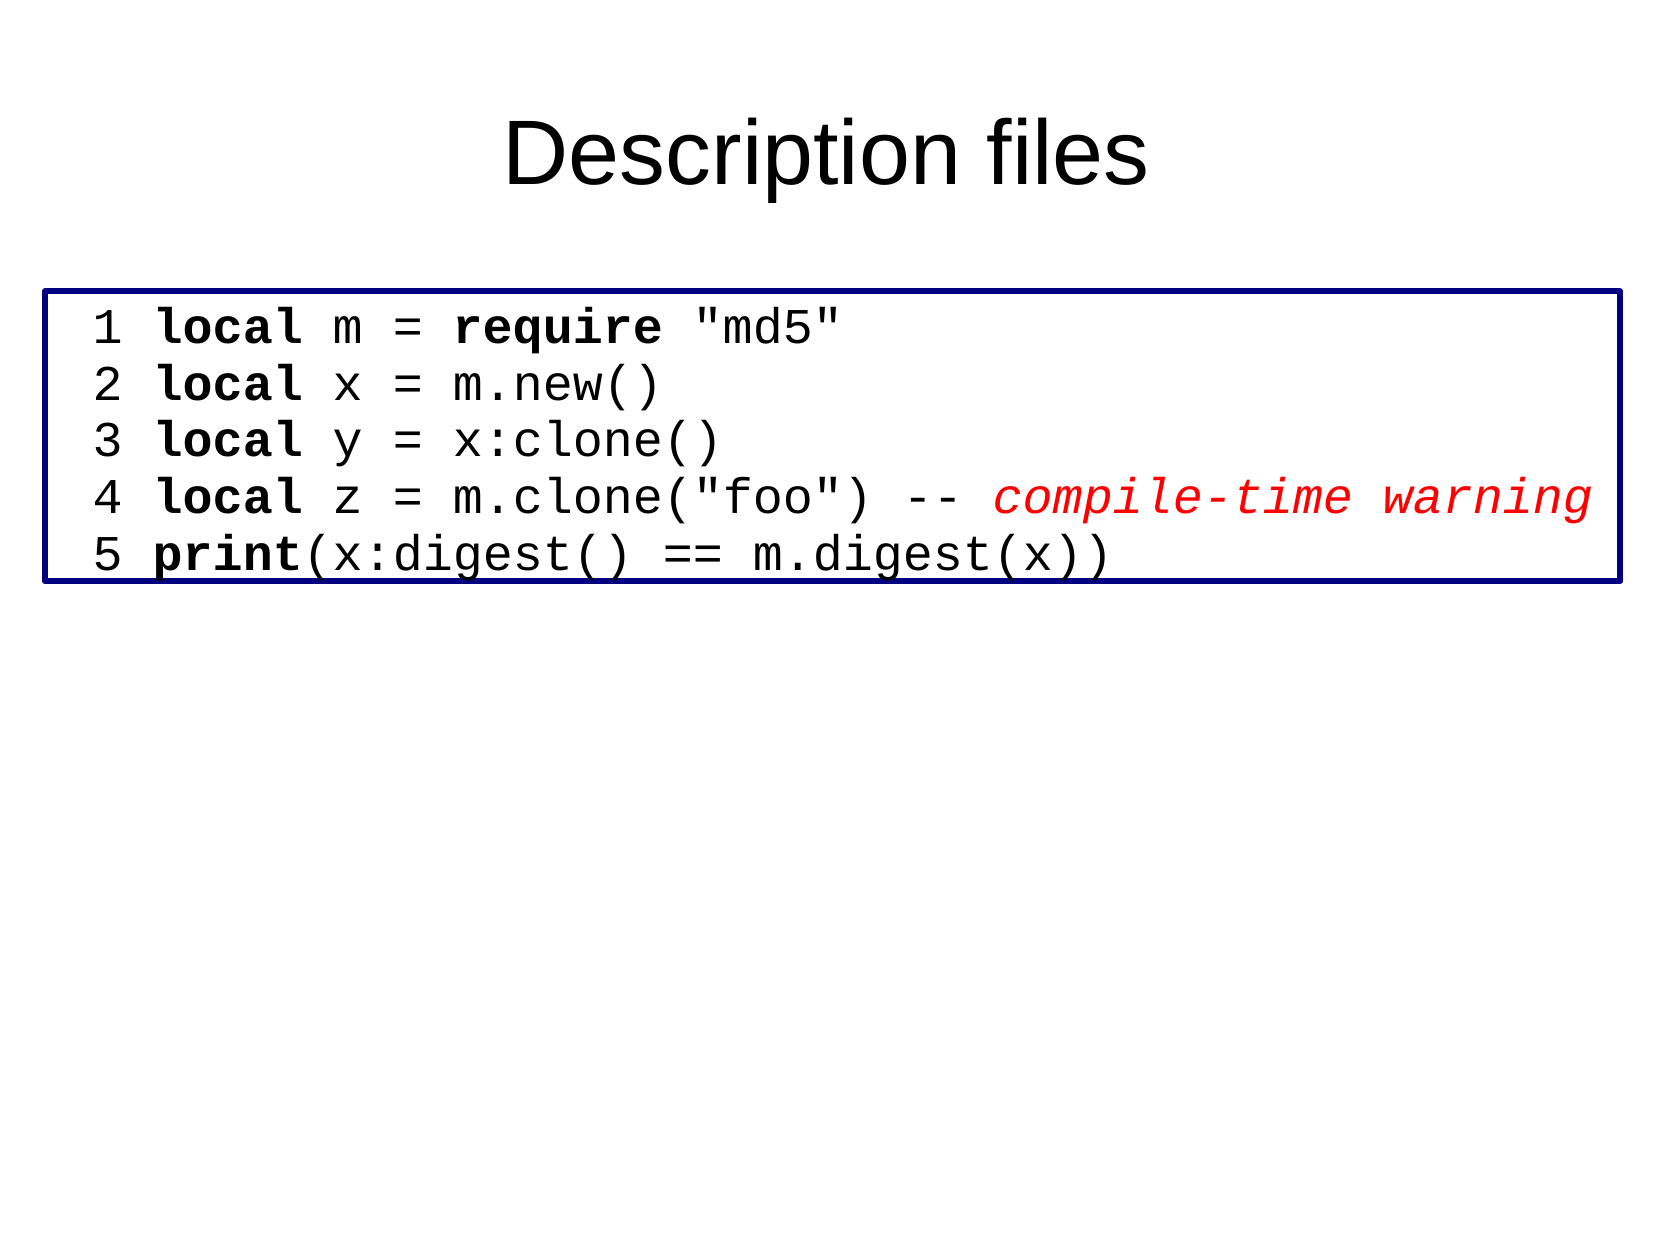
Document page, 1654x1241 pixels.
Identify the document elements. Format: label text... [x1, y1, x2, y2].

text_box 1 local m = require "md5" 2 local x = m.new() 3 local y = x:clone() 4 local z = m.clone("foo") -- compile-time warning 5 print(x:digest() == m.digest(x)) [45, 291, 1621, 582]
title Description files [82, 49, 1571, 257]
